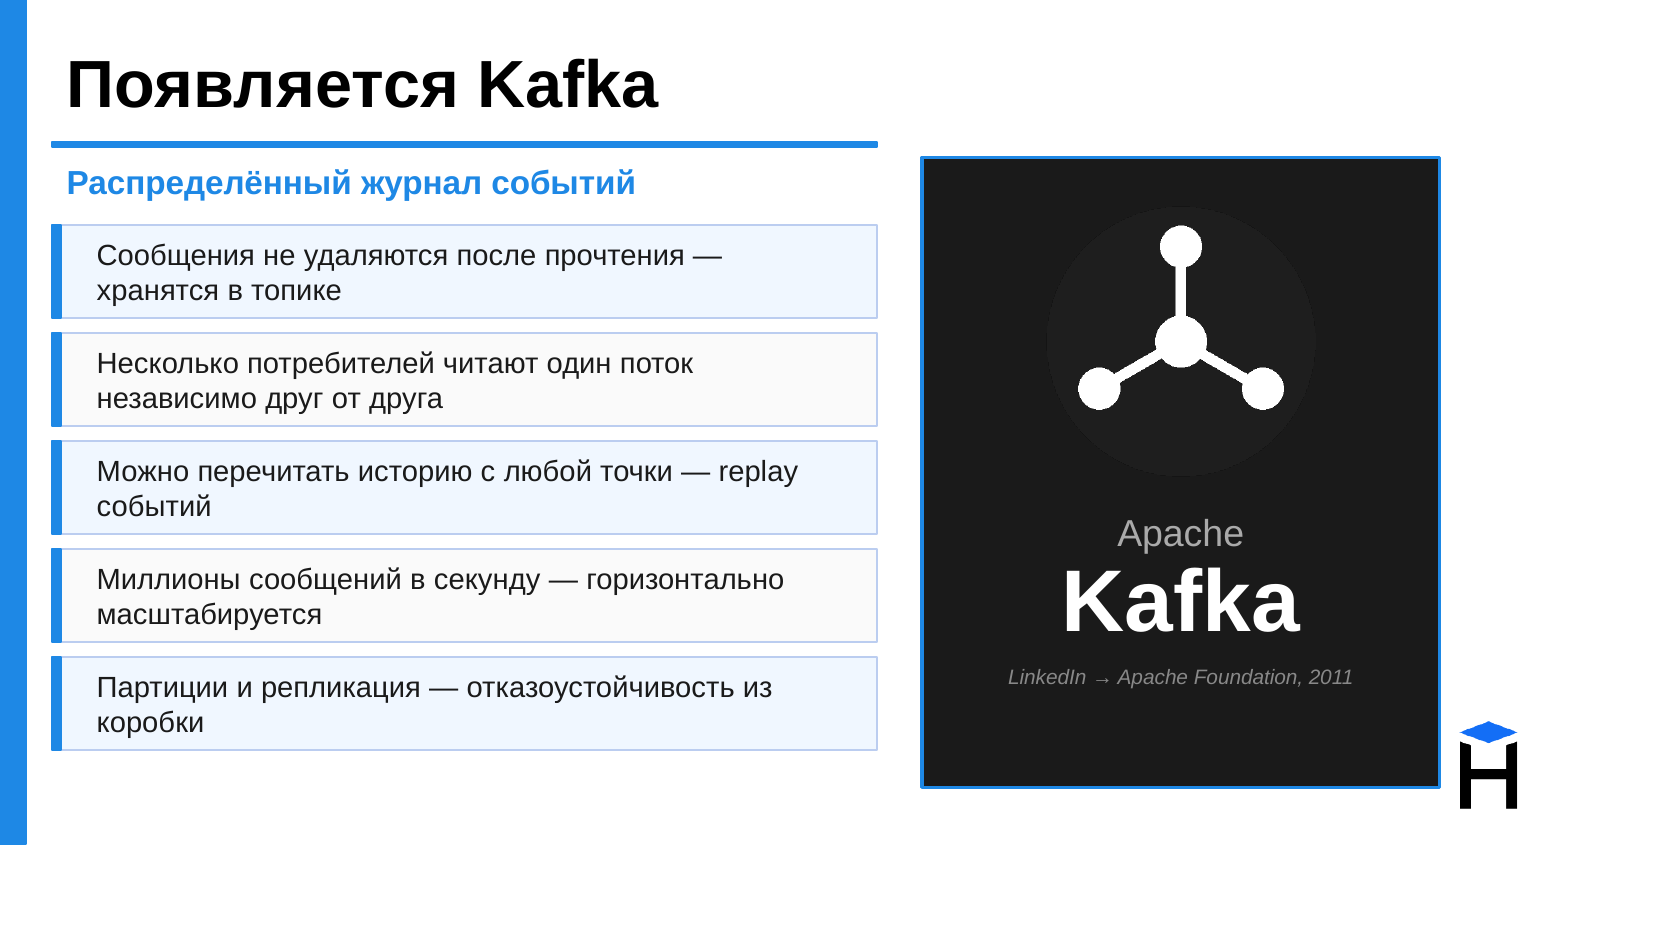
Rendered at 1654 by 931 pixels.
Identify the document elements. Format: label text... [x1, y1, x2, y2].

picture [1034, 194, 1327, 488]
text_box Распределённый журнал событий [51, 150, 877, 213]
text_box Миллионы сообщений в секунду — горизонтально масштабируется [81, 554, 862, 636]
picture [1459, 721, 1518, 809]
text_box [51, 333, 877, 426]
text_box [51, 441, 877, 534]
text_box [51, 142, 877, 147]
text_box Партиции и репликация — отказоустойчивость из коробки [81, 662, 862, 744]
text_box [0, 0, 27, 844]
text_box [921, 642, 1440, 652]
text_box LinkedIn → Apache Foundation, 2011 [921, 652, 1440, 701]
text_box [51, 548, 877, 642]
text_box Несколько потребителей читают один поток независимо друг от друга [81, 338, 862, 420]
text_box [921, 157, 1440, 502]
text_box Появляется Kafka [51, 26, 1447, 135]
text_box Сообщения не удаляются после прочтения — хранятся в топике [81, 230, 862, 312]
text_box Kafka [921, 551, 1440, 642]
text_box [51, 656, 877, 750]
text_box [921, 701, 1440, 788]
text_box Apache [1148, 528, 1158, 544]
text_box [51, 225, 877, 318]
text_box Можно перечитать историю с любой точки — replay событий [81, 446, 862, 528]
text_box Apache [921, 502, 1440, 551]
